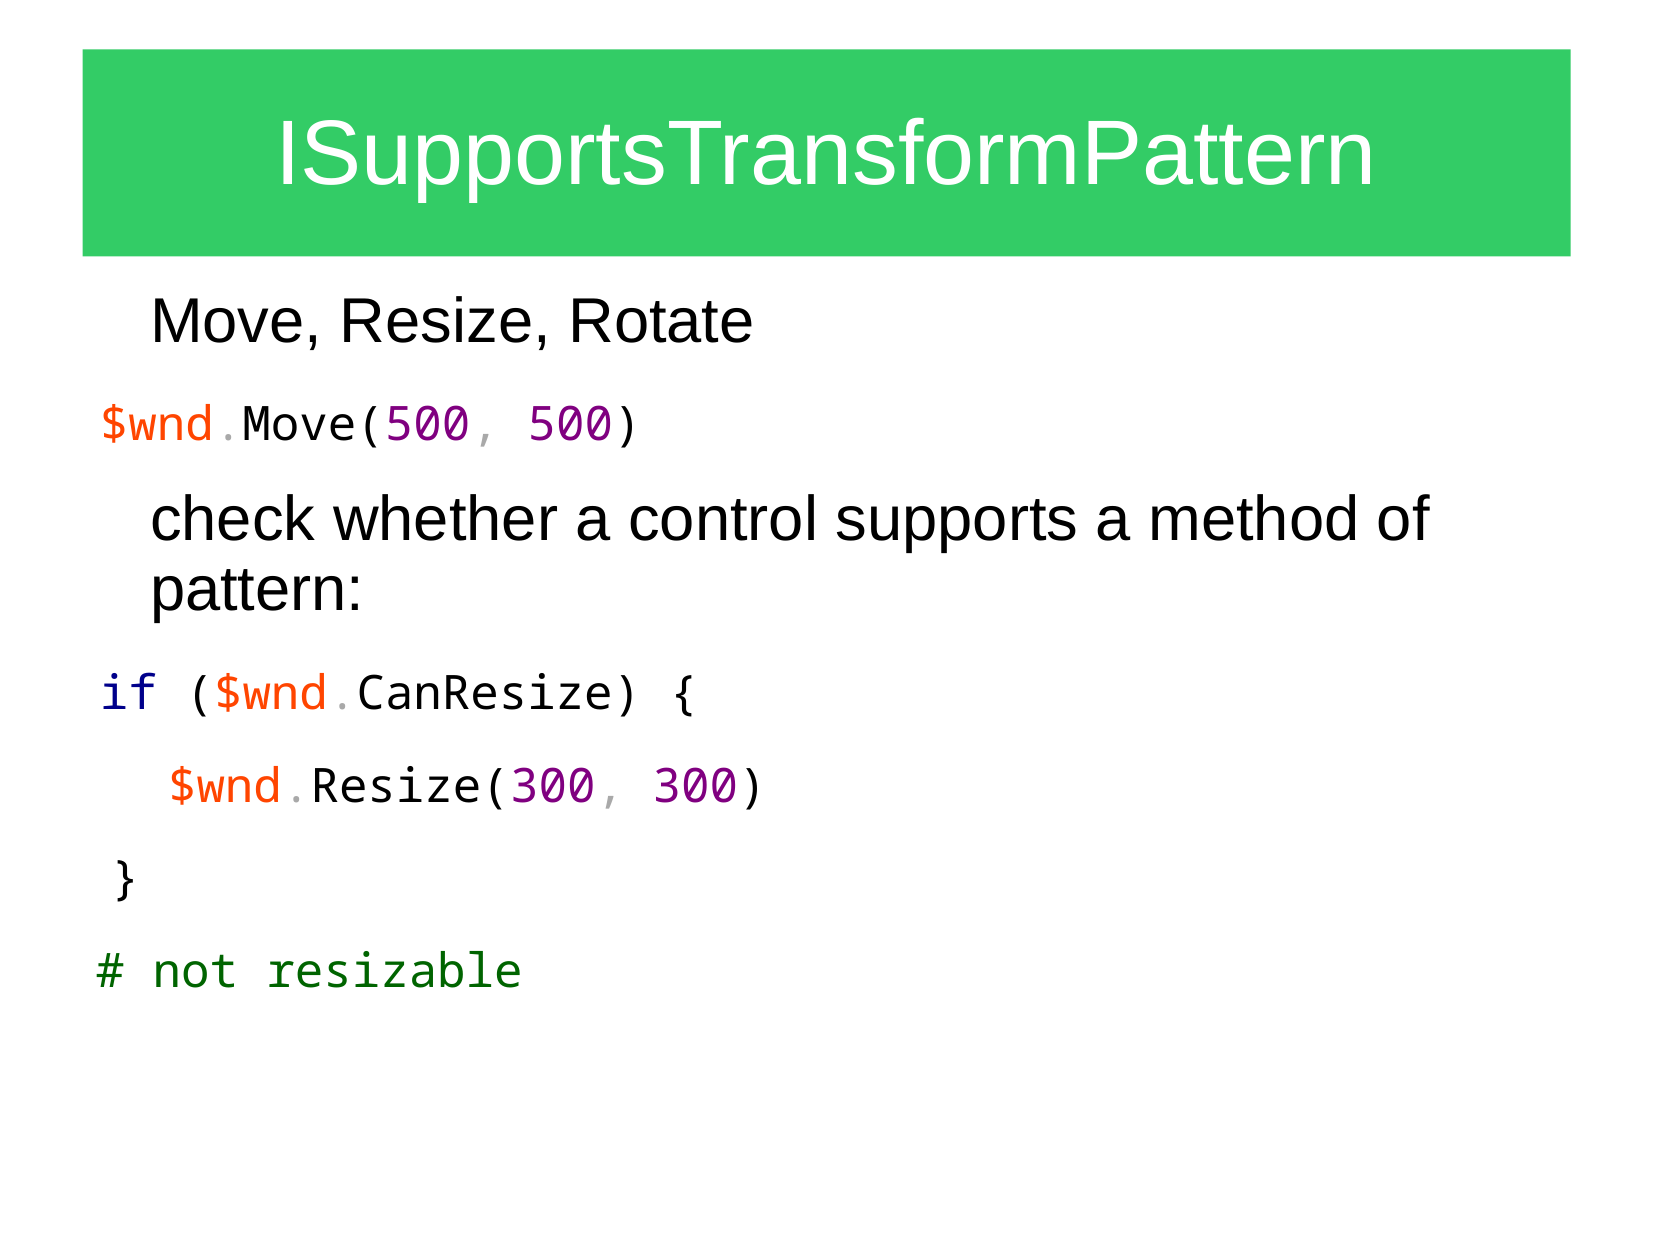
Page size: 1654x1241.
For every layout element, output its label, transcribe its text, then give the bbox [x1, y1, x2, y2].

list Move, Resize, Rotate $wnd.Move(500, 500) check whether a control supports a method of pattern: if ($wnd.CanResize) { $wnd.Resize(300, 300) } # not resizable [82, 285, 1538, 1005]
title ISupportsTransformPattern [82, 49, 1571, 257]
